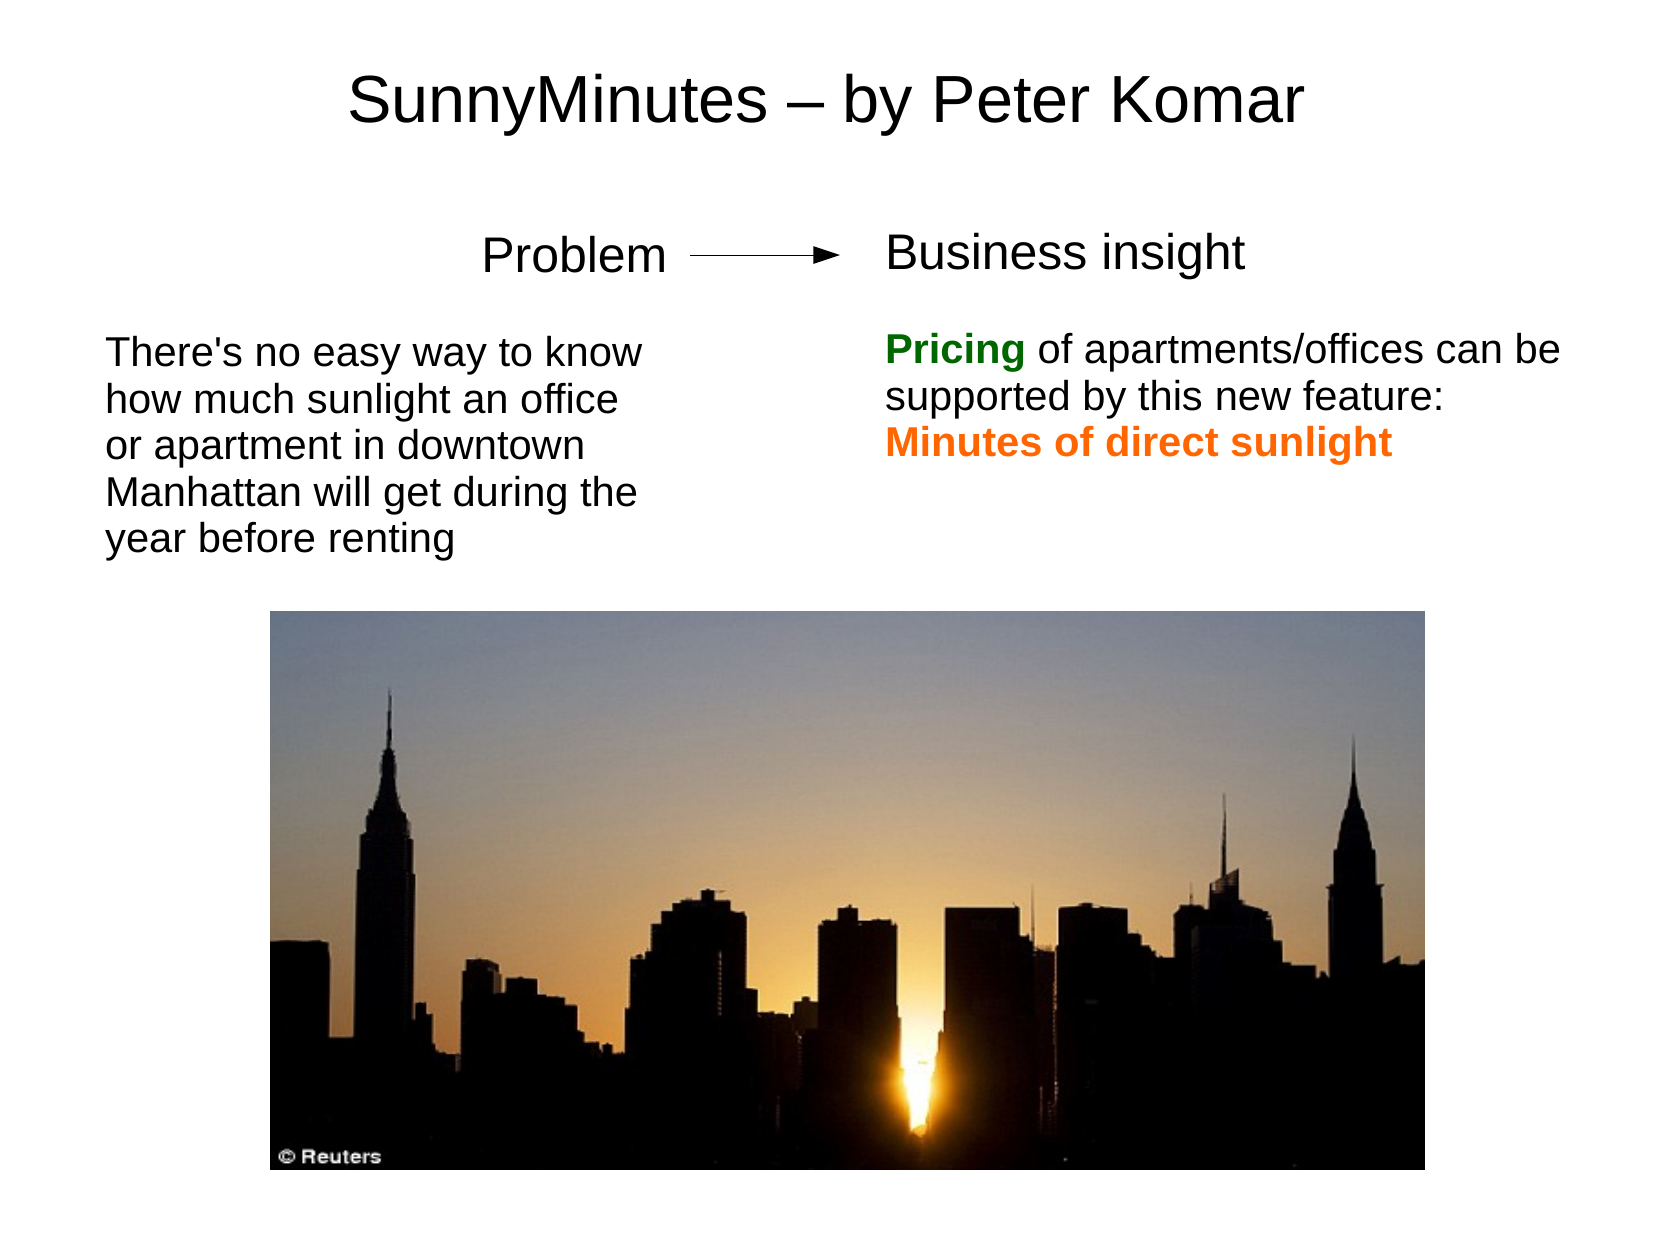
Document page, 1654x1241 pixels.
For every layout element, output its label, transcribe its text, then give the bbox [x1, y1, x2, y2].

text_box Problem There's no easy way to know how much sunlight an office or apartment in downtown Manhattan will get during the year before renting [105, 225, 668, 564]
subtitle Business insight Pricing of apartments/offices can be supported by this new feature: Minutes of direct sunlight [885, 210, 1654, 666]
title SunnyMinutes – by Peter Komar [82, 49, 1571, 151]
picture [270, 611, 1425, 1171]
